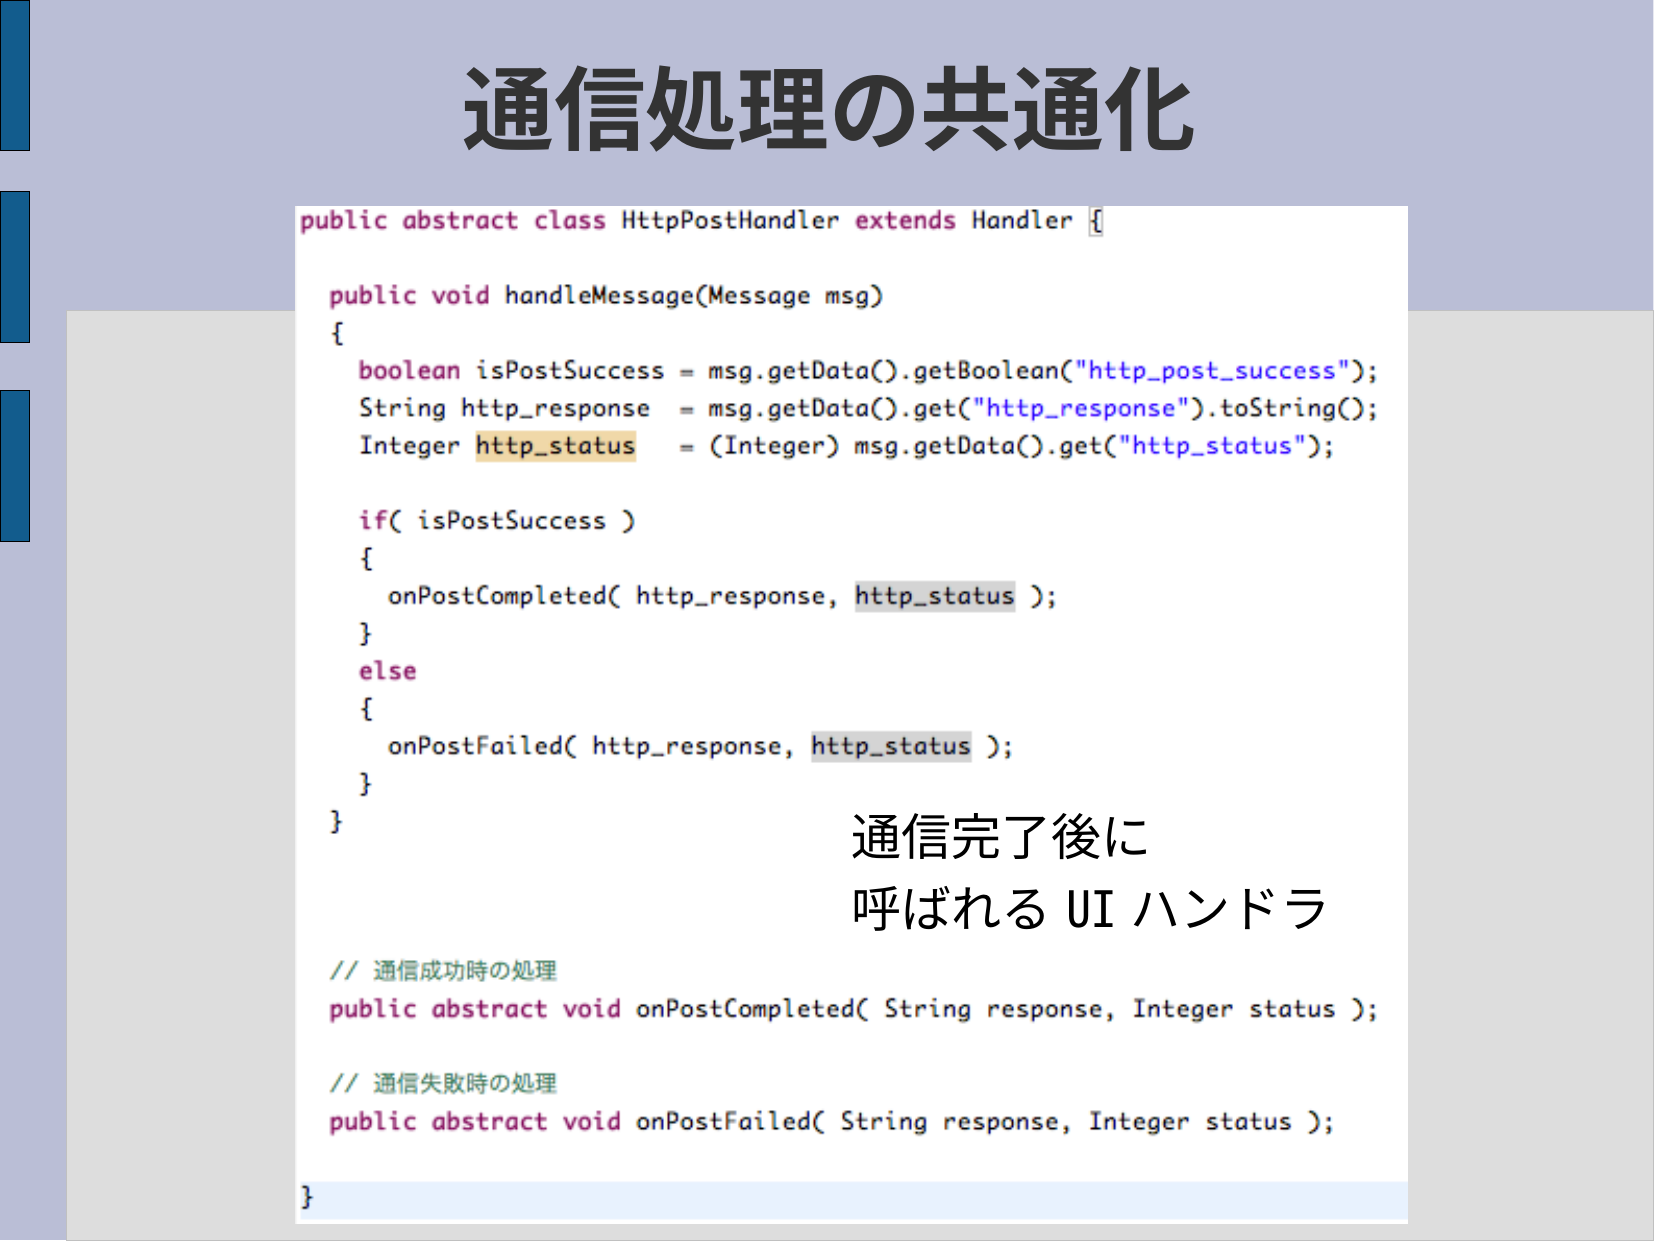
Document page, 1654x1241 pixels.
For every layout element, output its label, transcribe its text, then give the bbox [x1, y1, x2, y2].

picture [295, 206, 1408, 1224]
text_box 通信完了後に 呼ばれるUIハンドラ [851, 797, 1329, 932]
title 通信処理の共通化 [123, 0, 1536, 208]
